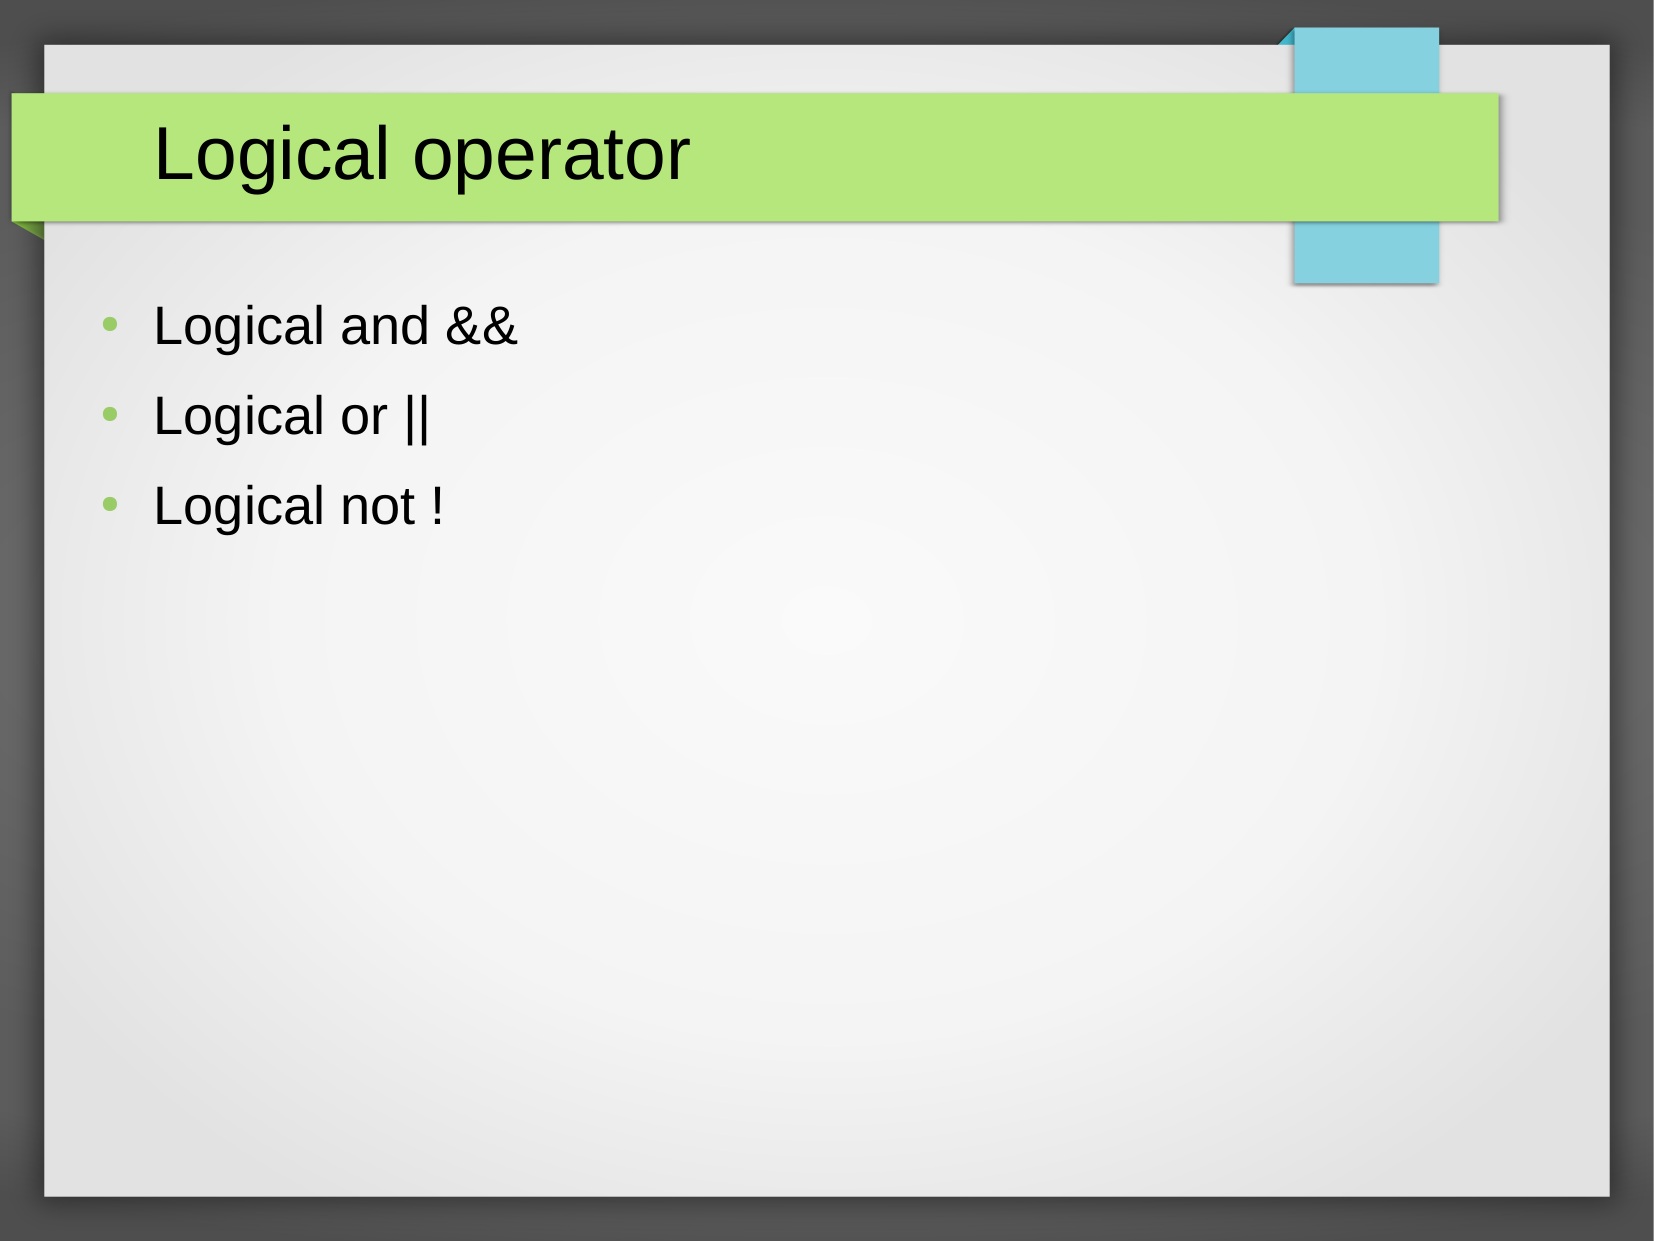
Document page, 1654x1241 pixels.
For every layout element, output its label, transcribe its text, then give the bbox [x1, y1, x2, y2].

picture [0, 0, 1654, 1241]
list Logical and && Logical or || Logical not ! [82, 295, 1571, 1015]
title Logical operator [82, 94, 1264, 213]
